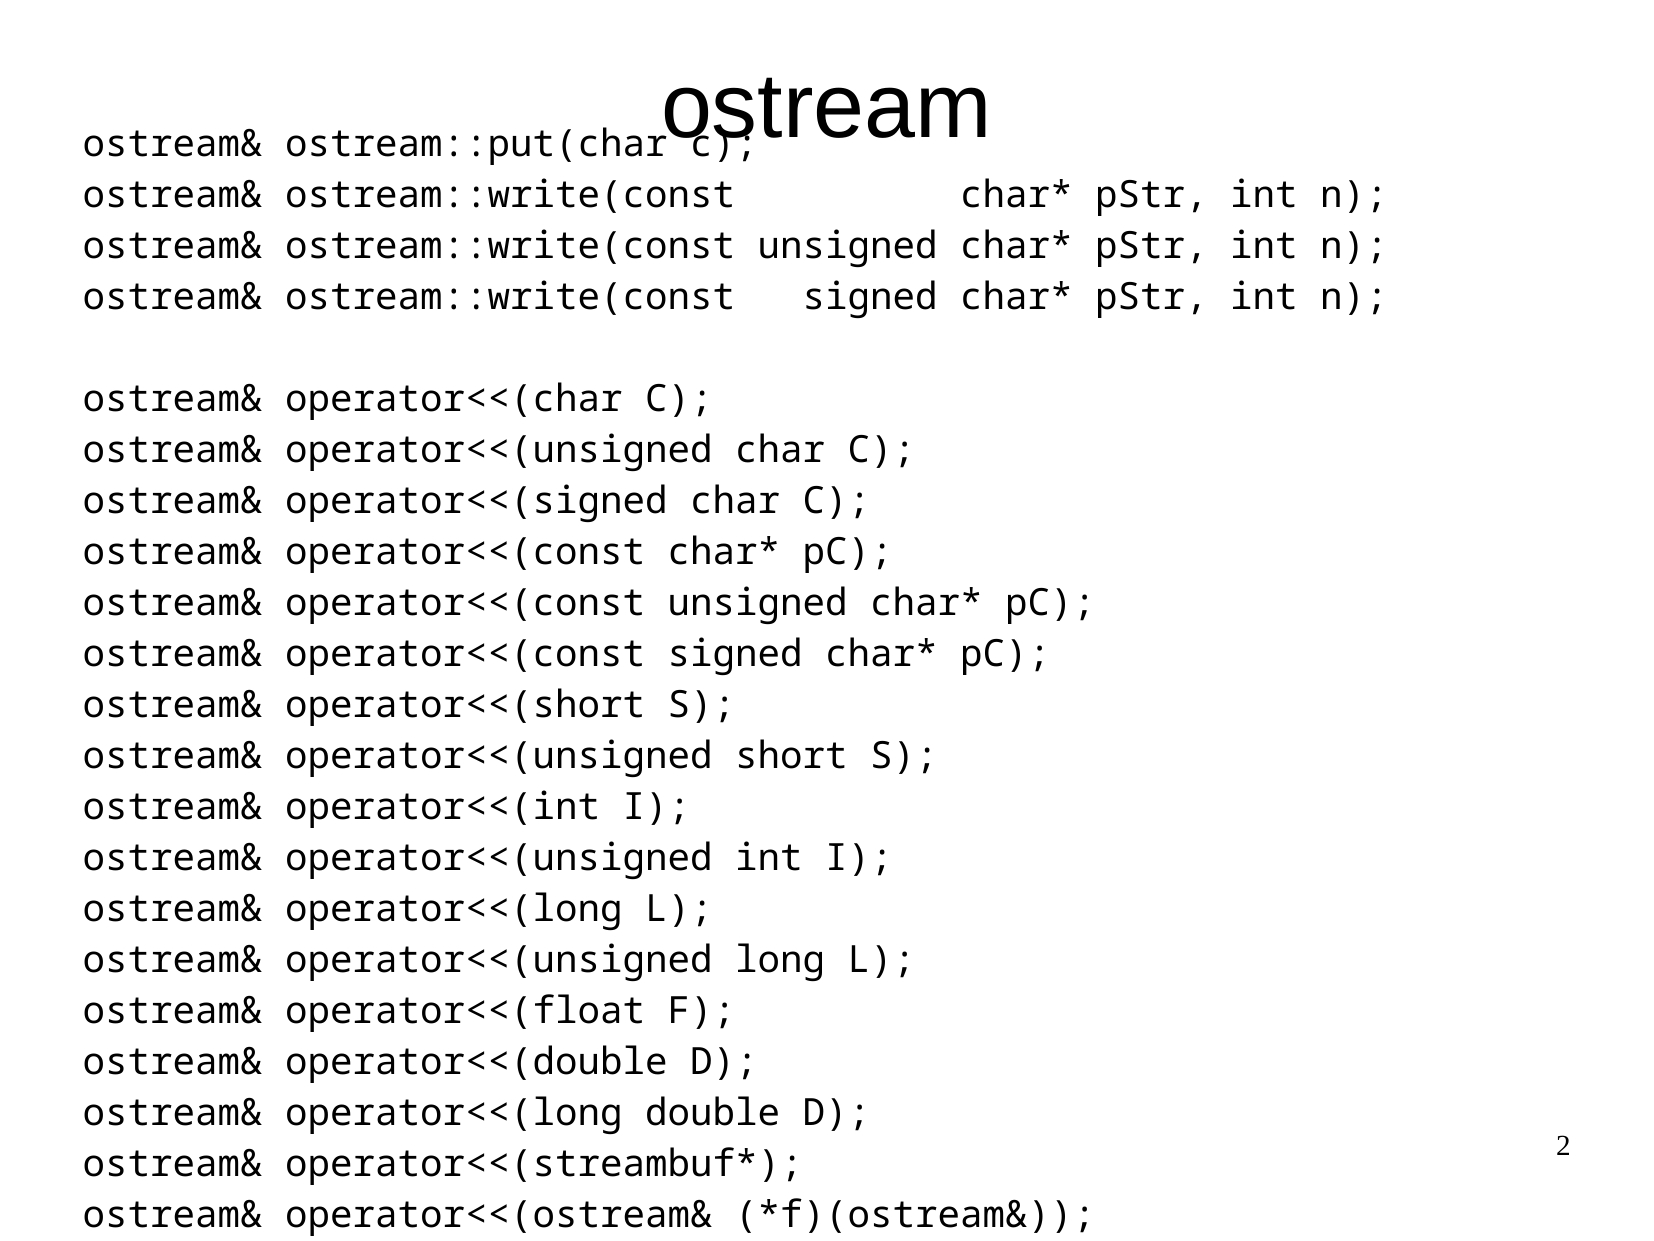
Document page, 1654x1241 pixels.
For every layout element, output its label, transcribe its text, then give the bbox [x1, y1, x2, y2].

title ostream [650, 189, 662, 201]
title ostream [82, 2, 1571, 201]
title ostream [290, 189, 302, 201]
title ostream [87, 189, 99, 201]
subtitle ostream& ostream::put(char c); ostream& ostream::write(const char* pStr, int n); ostream& ostream::write(const unsigned char* pStr, int n); ostream& ostream::write(const signed char* pStr, int n); ostream& operator<<(char C); ostream& operator<<(unsigned char C); ostream& operator<<(signed char C); ostream& operator<<(const char* pC); ostream& operator<<(const unsigned char* pC); ostream& operator<<(const signed char* pC); ostream& operator<<(short S); ostream& operator<<(unsigned short S); ostream& operator<<(int I); ostream& operator<<(unsigned int I); ostream& operator<<(long L); ostream& operator<<(unsigned long L); ostream& operator<<(float F); ostream& operator<<(double D); ostream& operator<<(long double D); ostream& operator<<(streambuf*); ostream& operator<<(ostream& (*f)(ostream&)); ostream& operator<<(ios& (*f)(ios&)); [82, 201, 1571, 1205]
